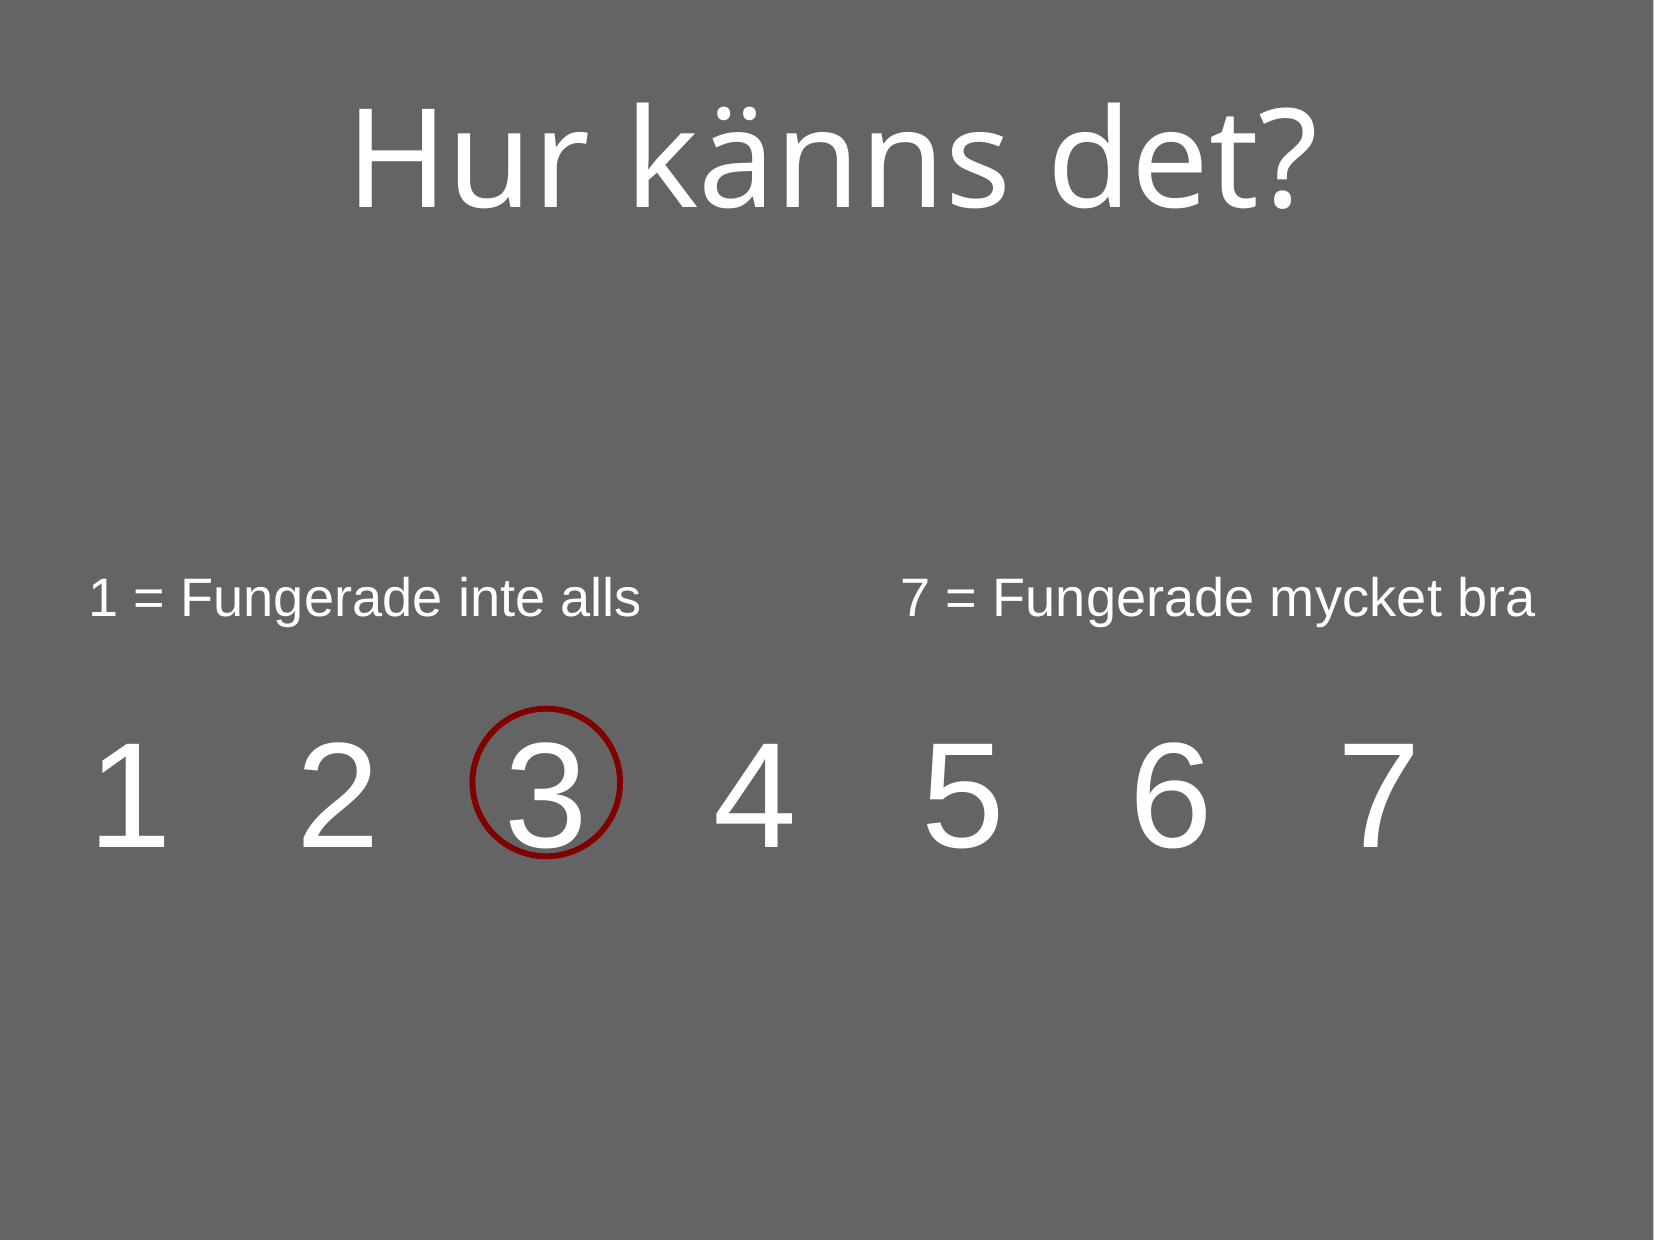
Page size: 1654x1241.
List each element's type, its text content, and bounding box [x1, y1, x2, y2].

title Hur känns det? [88, 50, 1577, 258]
subtitle 1 = Fungerade inte alls 7 = Fungerade mycket bra 1 2 3 4 5 6 7 [88, 383, 1571, 1109]
